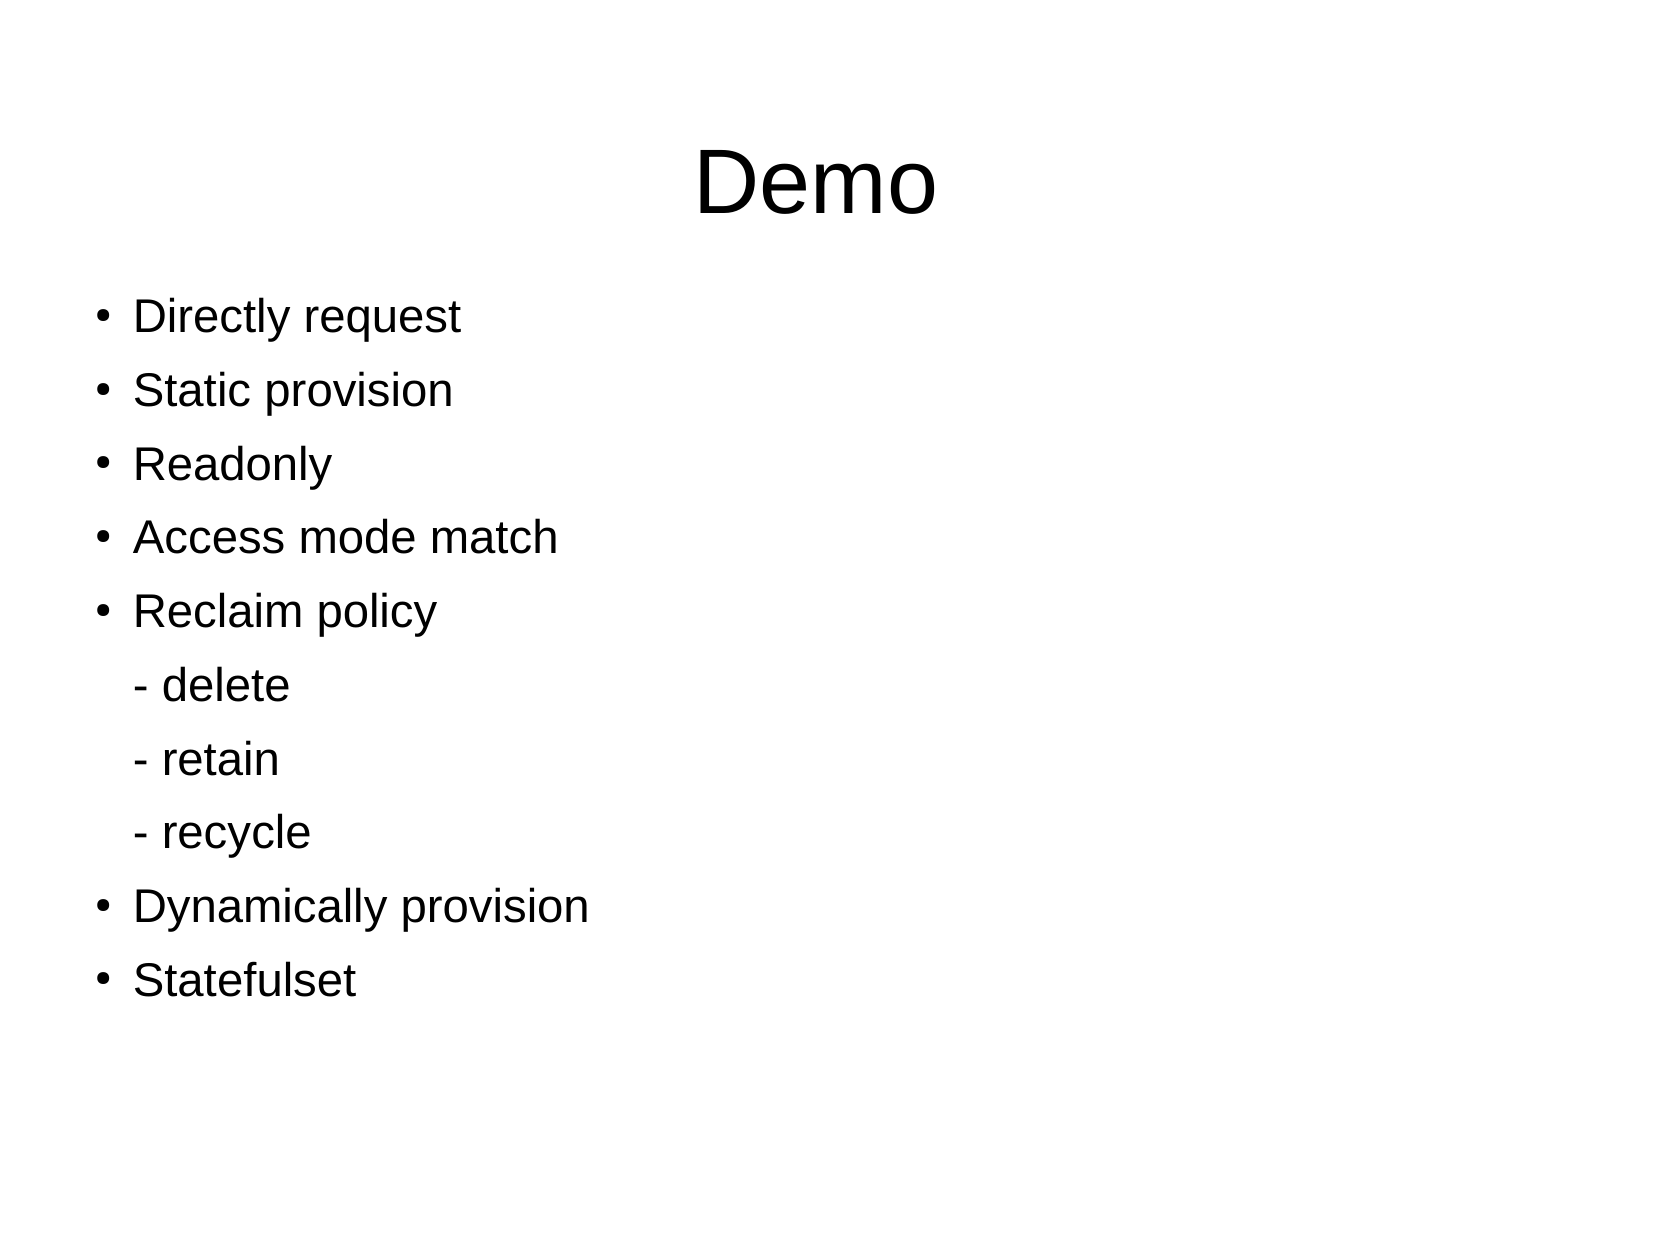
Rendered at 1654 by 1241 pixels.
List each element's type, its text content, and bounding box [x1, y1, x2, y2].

title Demo [71, 77, 1561, 286]
list Directly request Static provision Readonly Access mode match Reclaim policy - delete - retain - recycle Dynamically provision Statefulset [82, 290, 1571, 1010]
